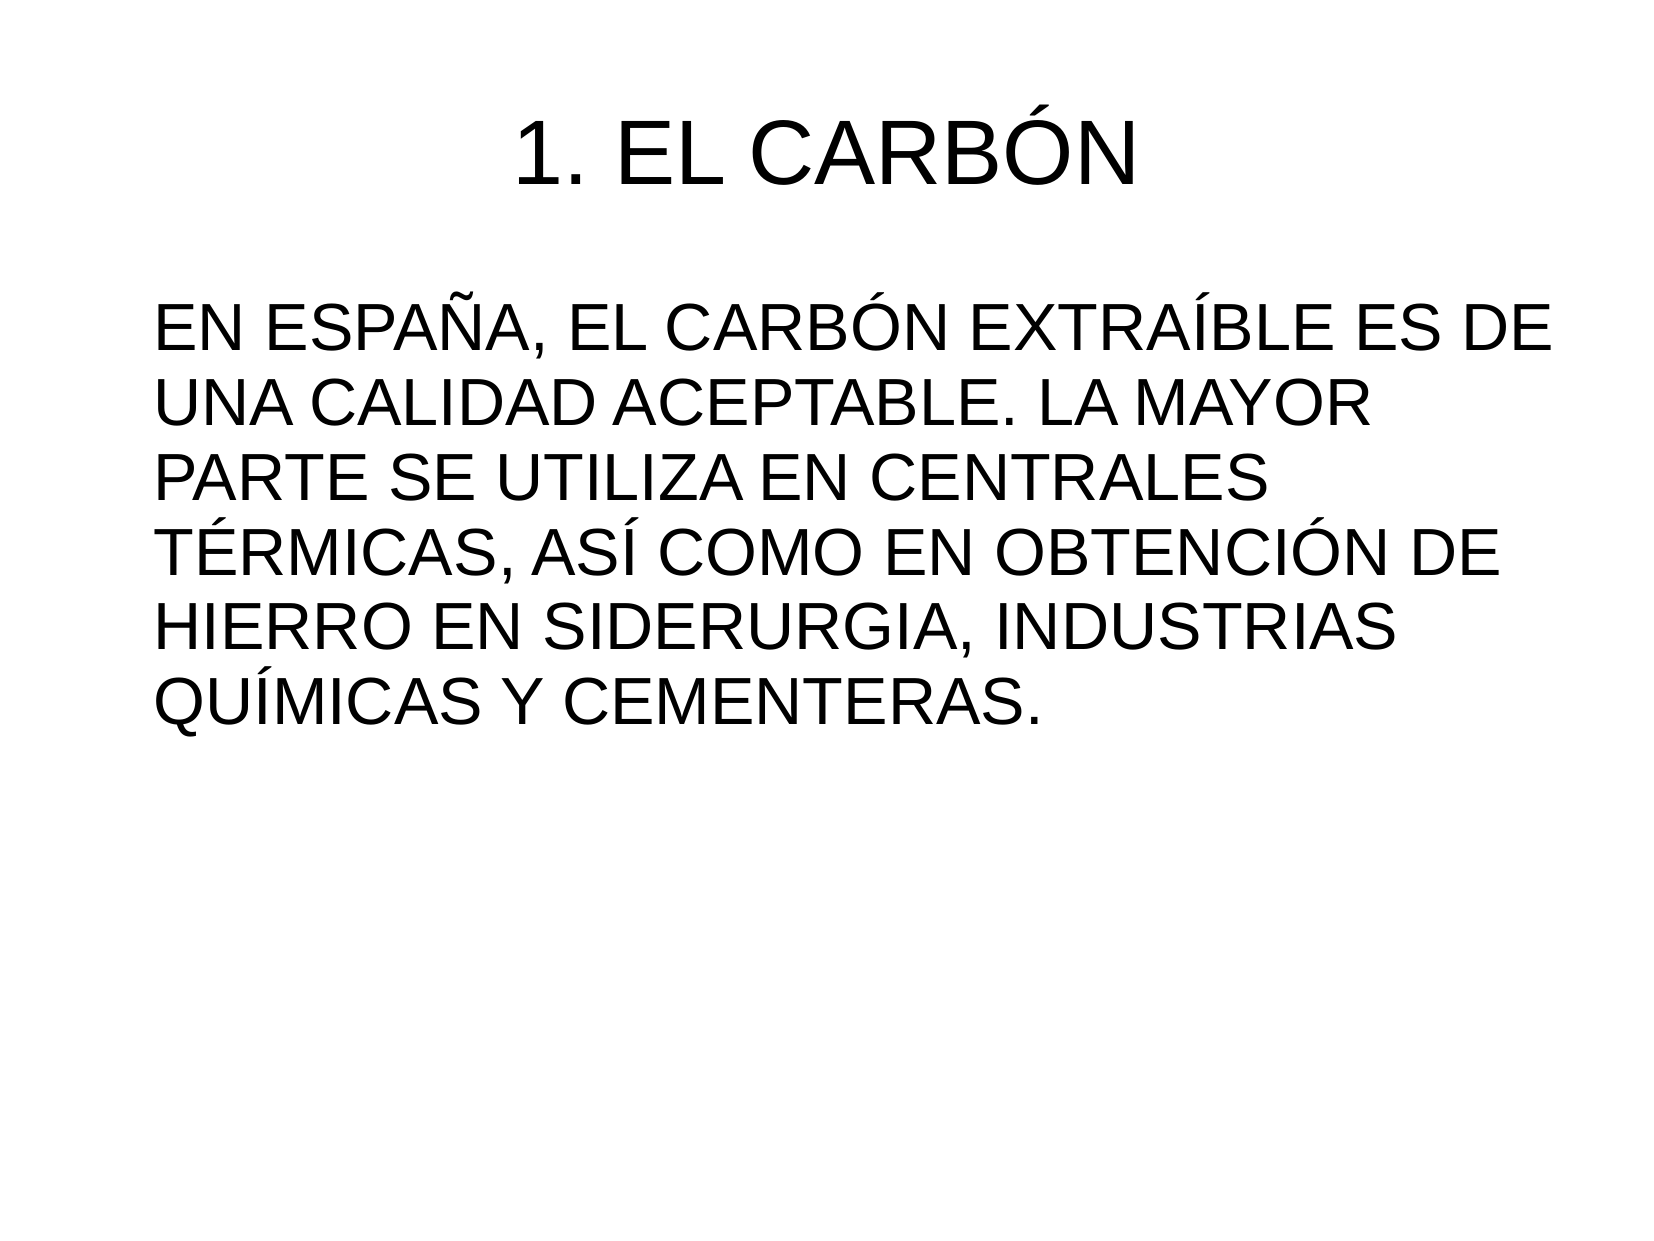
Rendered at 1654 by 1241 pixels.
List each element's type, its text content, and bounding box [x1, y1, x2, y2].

list EN ESPAÑA, EL CARBÓN EXTRAÍBLE ES DE UNA CALIDAD ACEPTABLE. LA MAYOR PARTE SE UTILIZA EN CENTRALES TÉRMICAS, ASÍ COMO EN OBTENCIÓN DE HIERRO EN SIDERURGIA, INDUSTRIAS QUÍMICAS Y CEMENTERAS. [82, 290, 1571, 1109]
title 1. EL CARBÓN [82, 56, 1571, 250]
